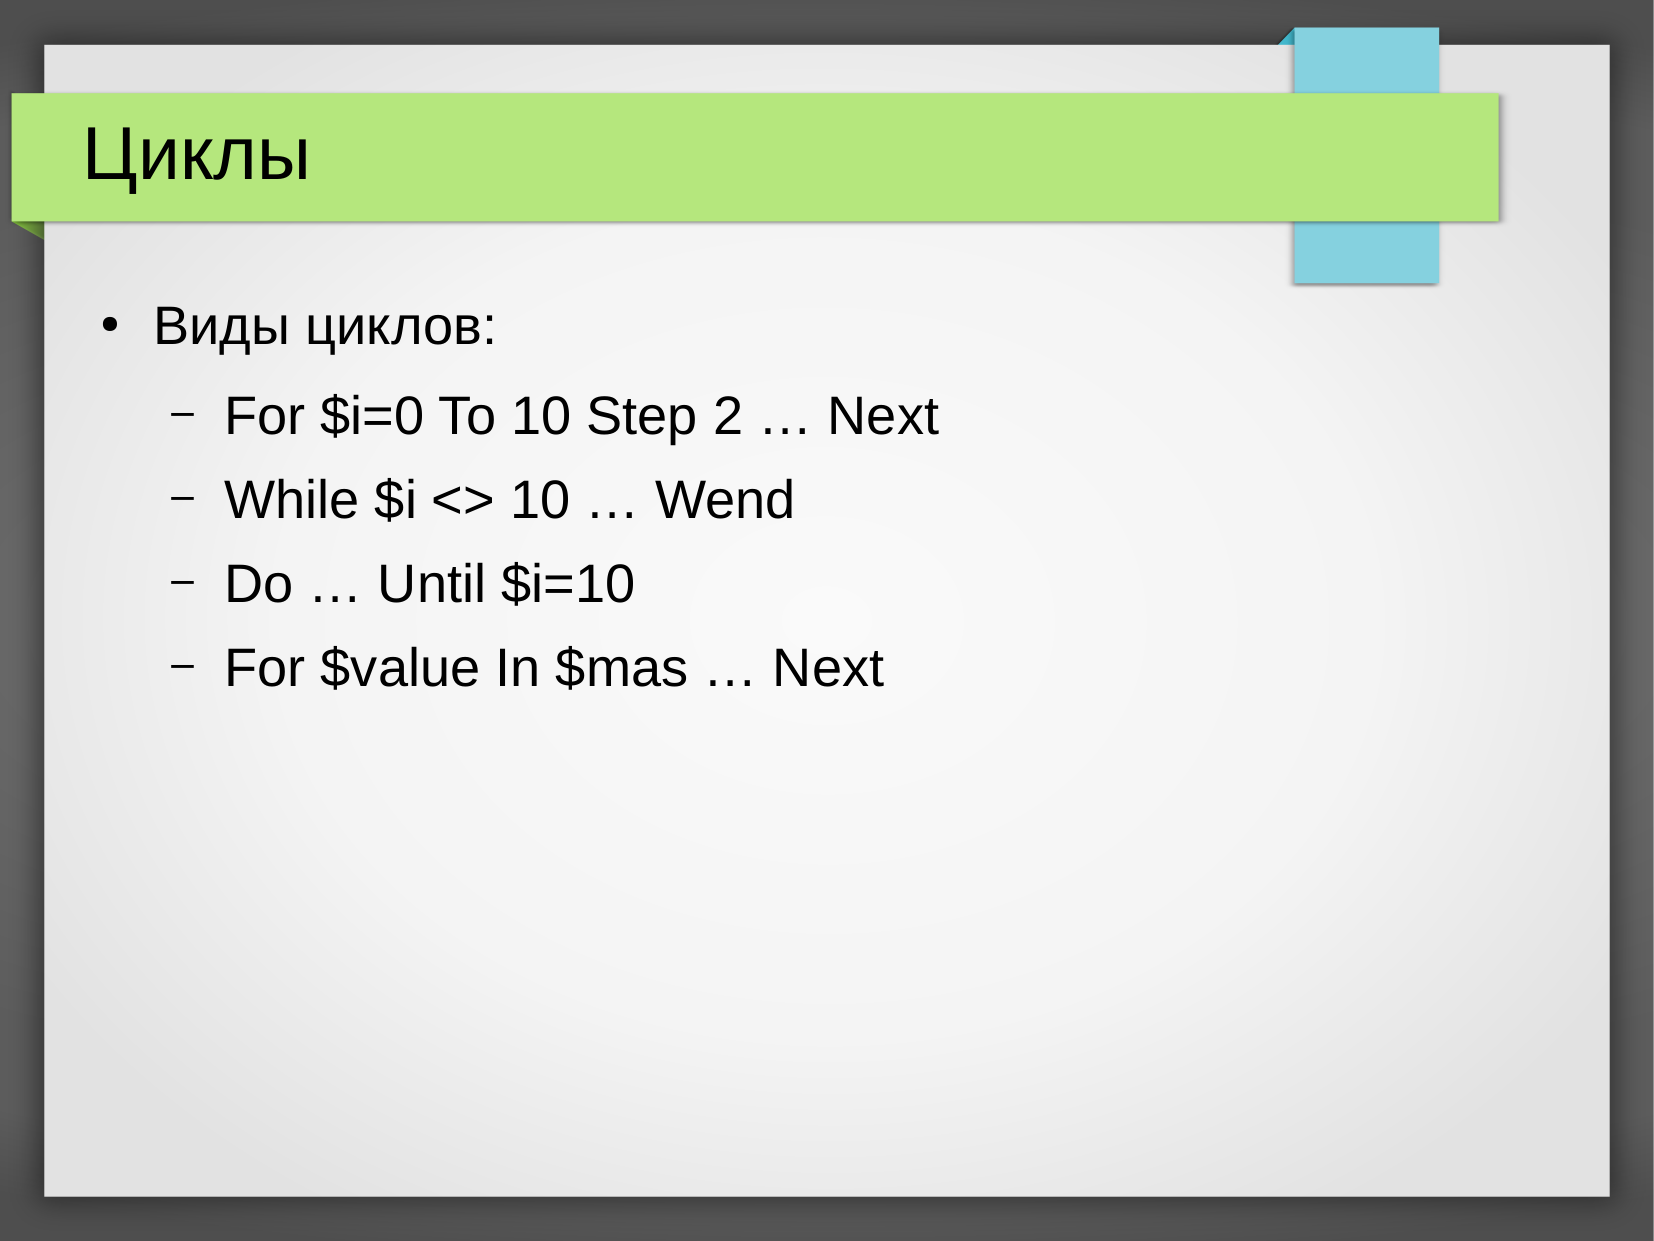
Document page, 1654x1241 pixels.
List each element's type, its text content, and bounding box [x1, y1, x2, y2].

list Виды циклов: For $i=0 To 10 Step 2 … Next While $i <> 10 … Wend Do … Until $i=10 For $value In $mas … Next [82, 295, 1571, 1015]
picture [0, 0, 1654, 1241]
title Циклы [82, 94, 1264, 213]
